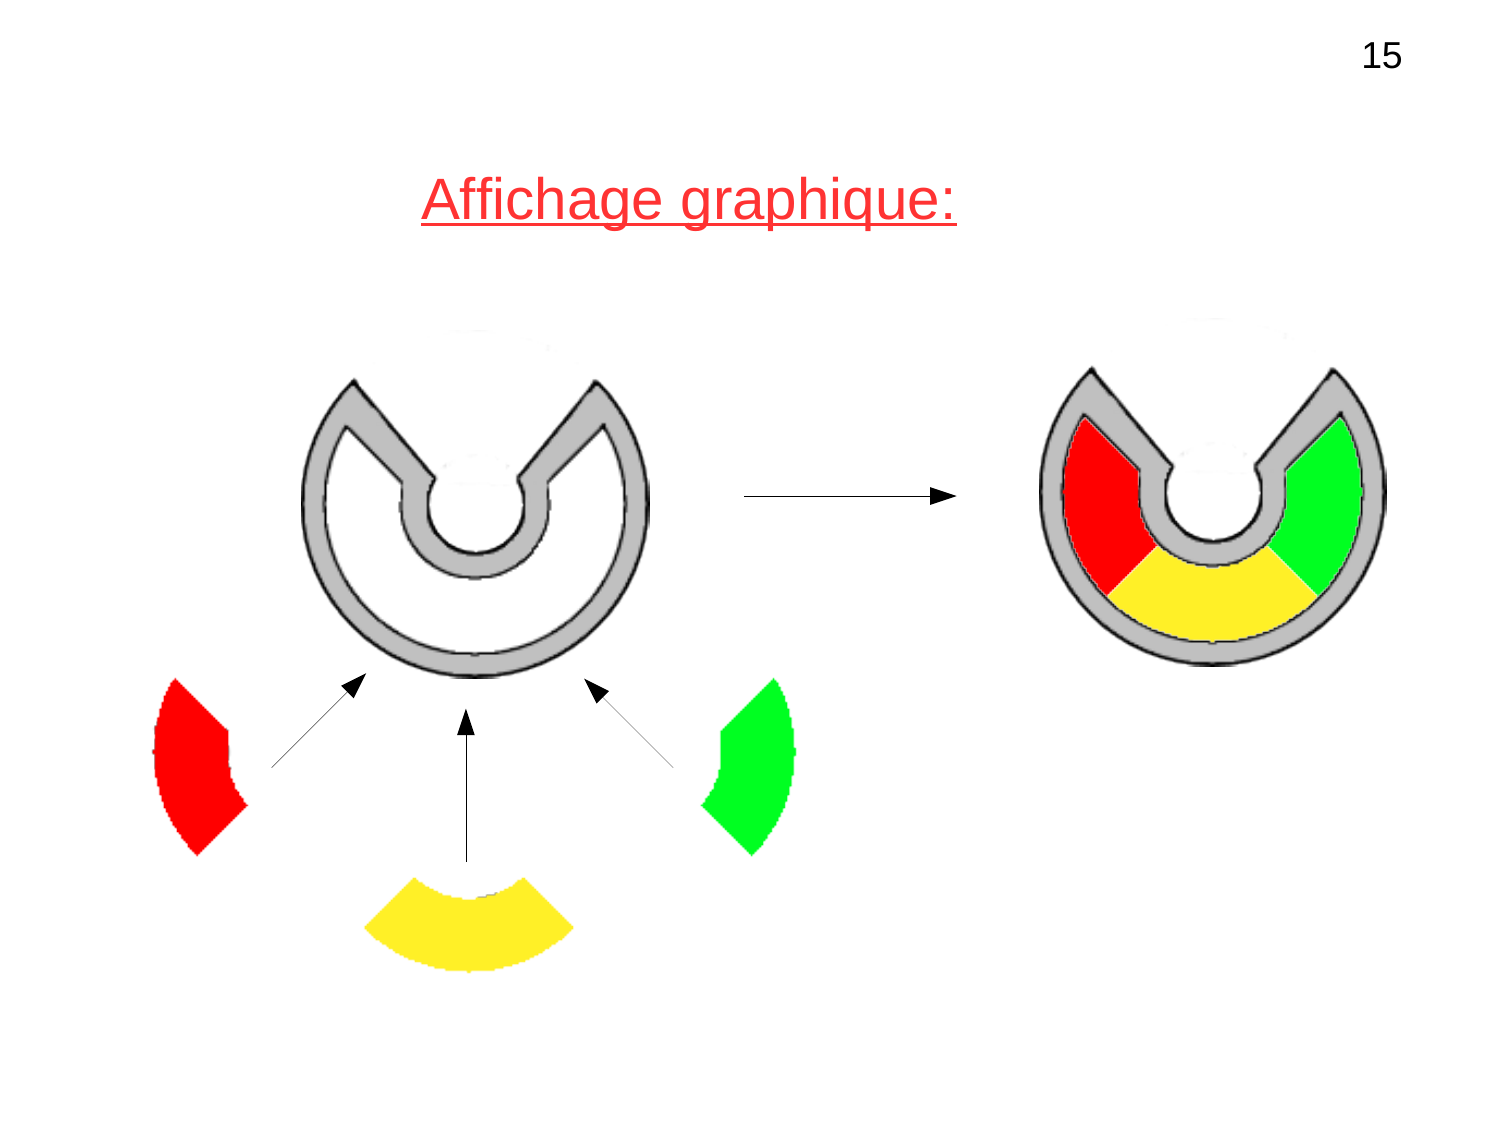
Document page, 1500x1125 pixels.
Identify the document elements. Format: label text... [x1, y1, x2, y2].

picture [1039, 318, 1387, 667]
picture [129, 330, 821, 998]
text_box Affichage graphique: [406, 153, 1134, 249]
text_box 15 [1346, 23, 1453, 84]
